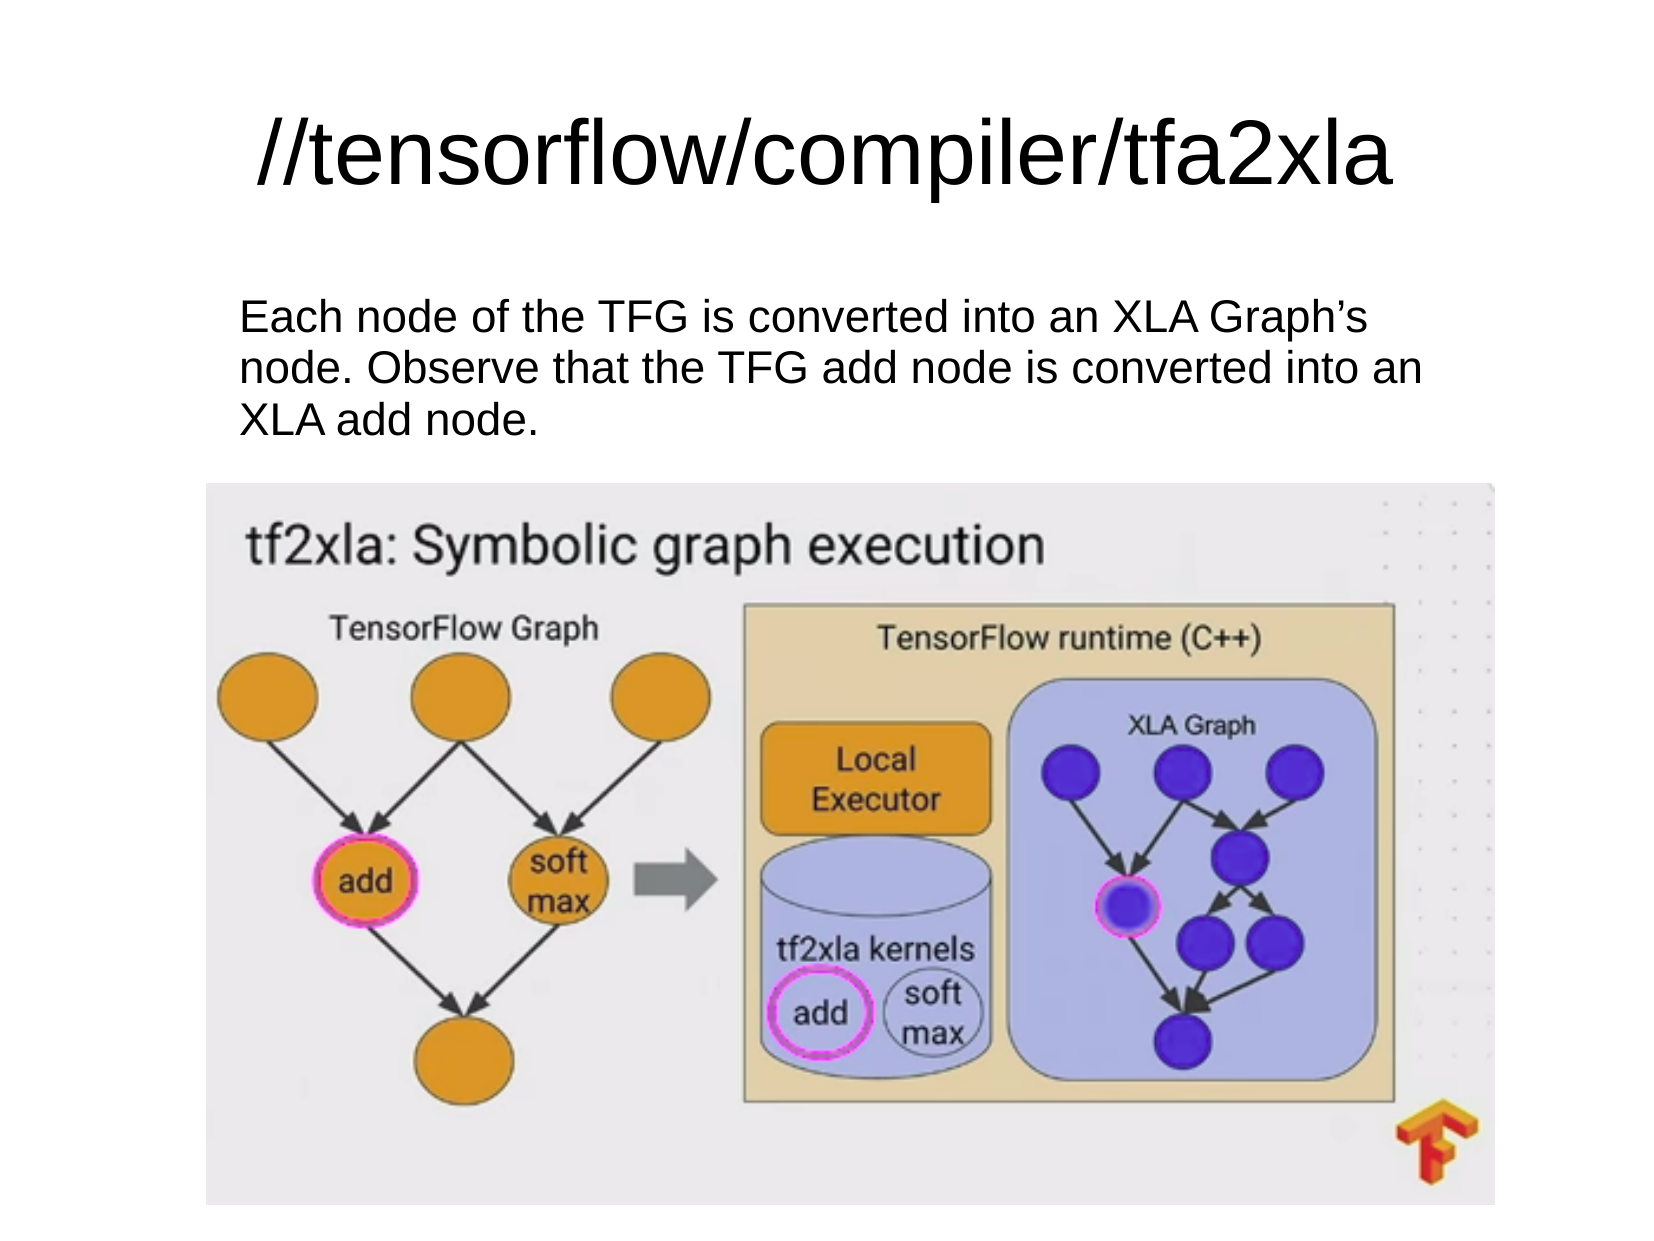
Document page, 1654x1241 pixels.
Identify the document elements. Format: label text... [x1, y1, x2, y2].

text_box Each node of the TFG is converted into an XLA Graph’s node. Observe that the TFG add node is converted into an XLA add node. [224, 283, 1465, 453]
title //tensorflow/compiler/tfa2xla [82, 49, 1571, 257]
picture [206, 483, 1495, 1205]
